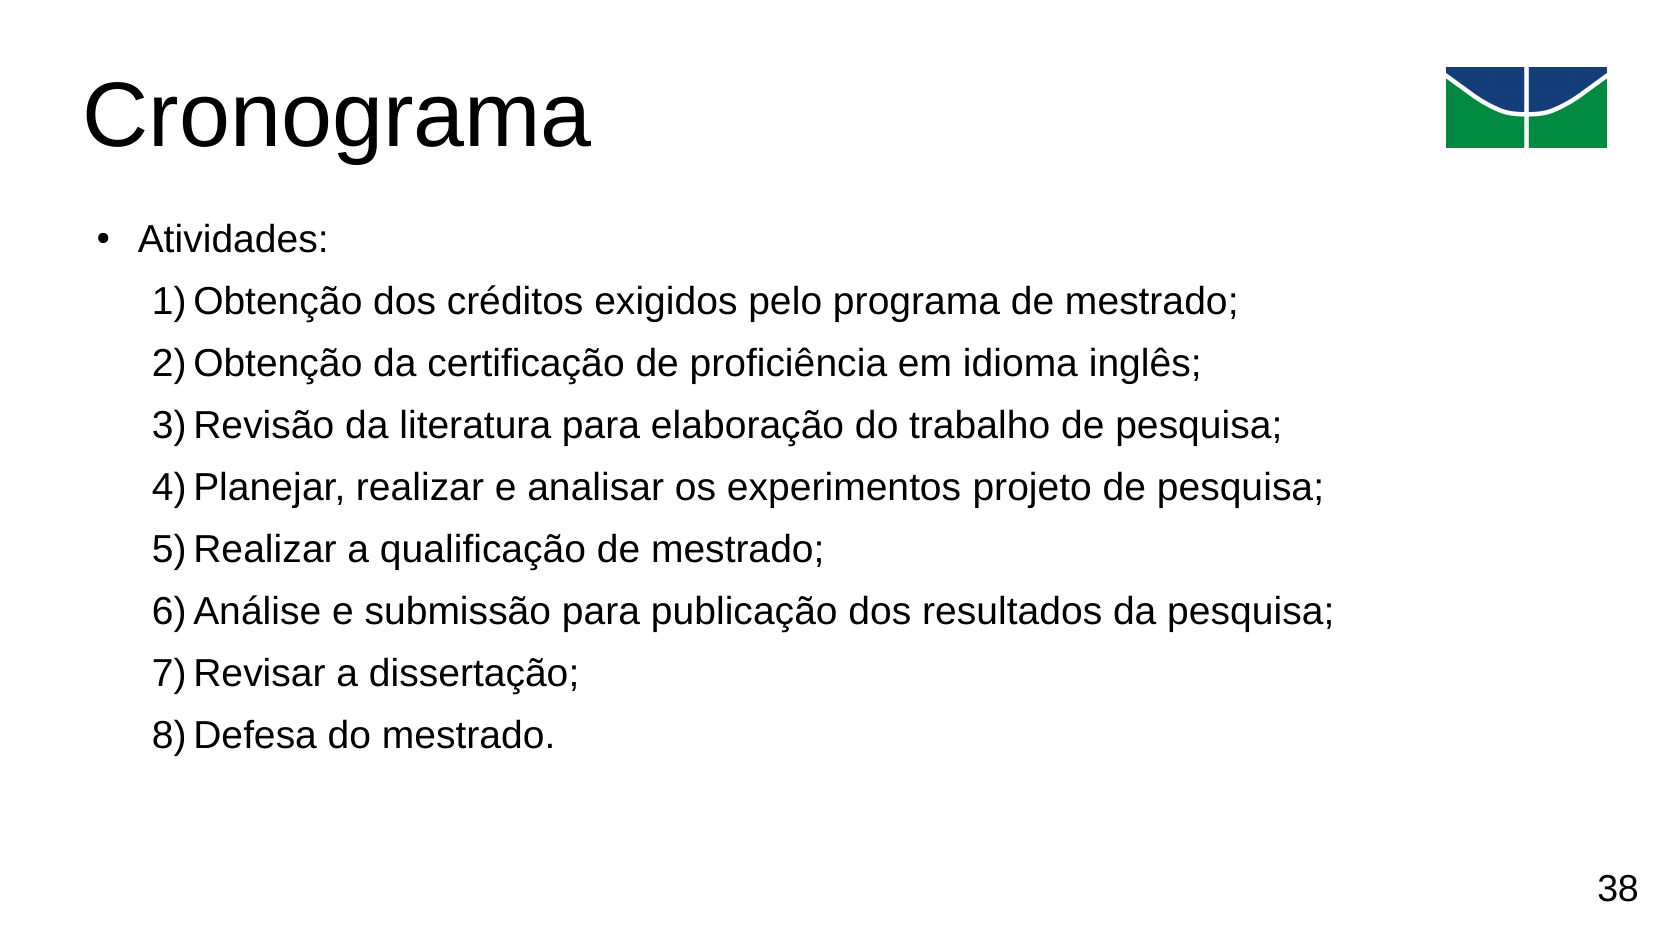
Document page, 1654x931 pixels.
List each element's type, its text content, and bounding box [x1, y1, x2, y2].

title Cronograma [82, 37, 1571, 193]
picture [1571, 67, 1607, 148]
list Atividades: Obtenção dos créditos exigidos pelo programa de mestrado; Obtenção da certificação de proficiência em idioma inglês; Revisão da literatura para elaboração do trabalho de pesquisa; Planejar, realizar e analisar os experimentos projeto de pesquisa; Realizar a qualificação de mestrado; Análise e submissão para publicação dos resultados da pesquisa; Revisar a dissertação; Defesa do mestrado. [82, 217, 1571, 758]
text_box <number> [1024, 860, 1654, 917]
